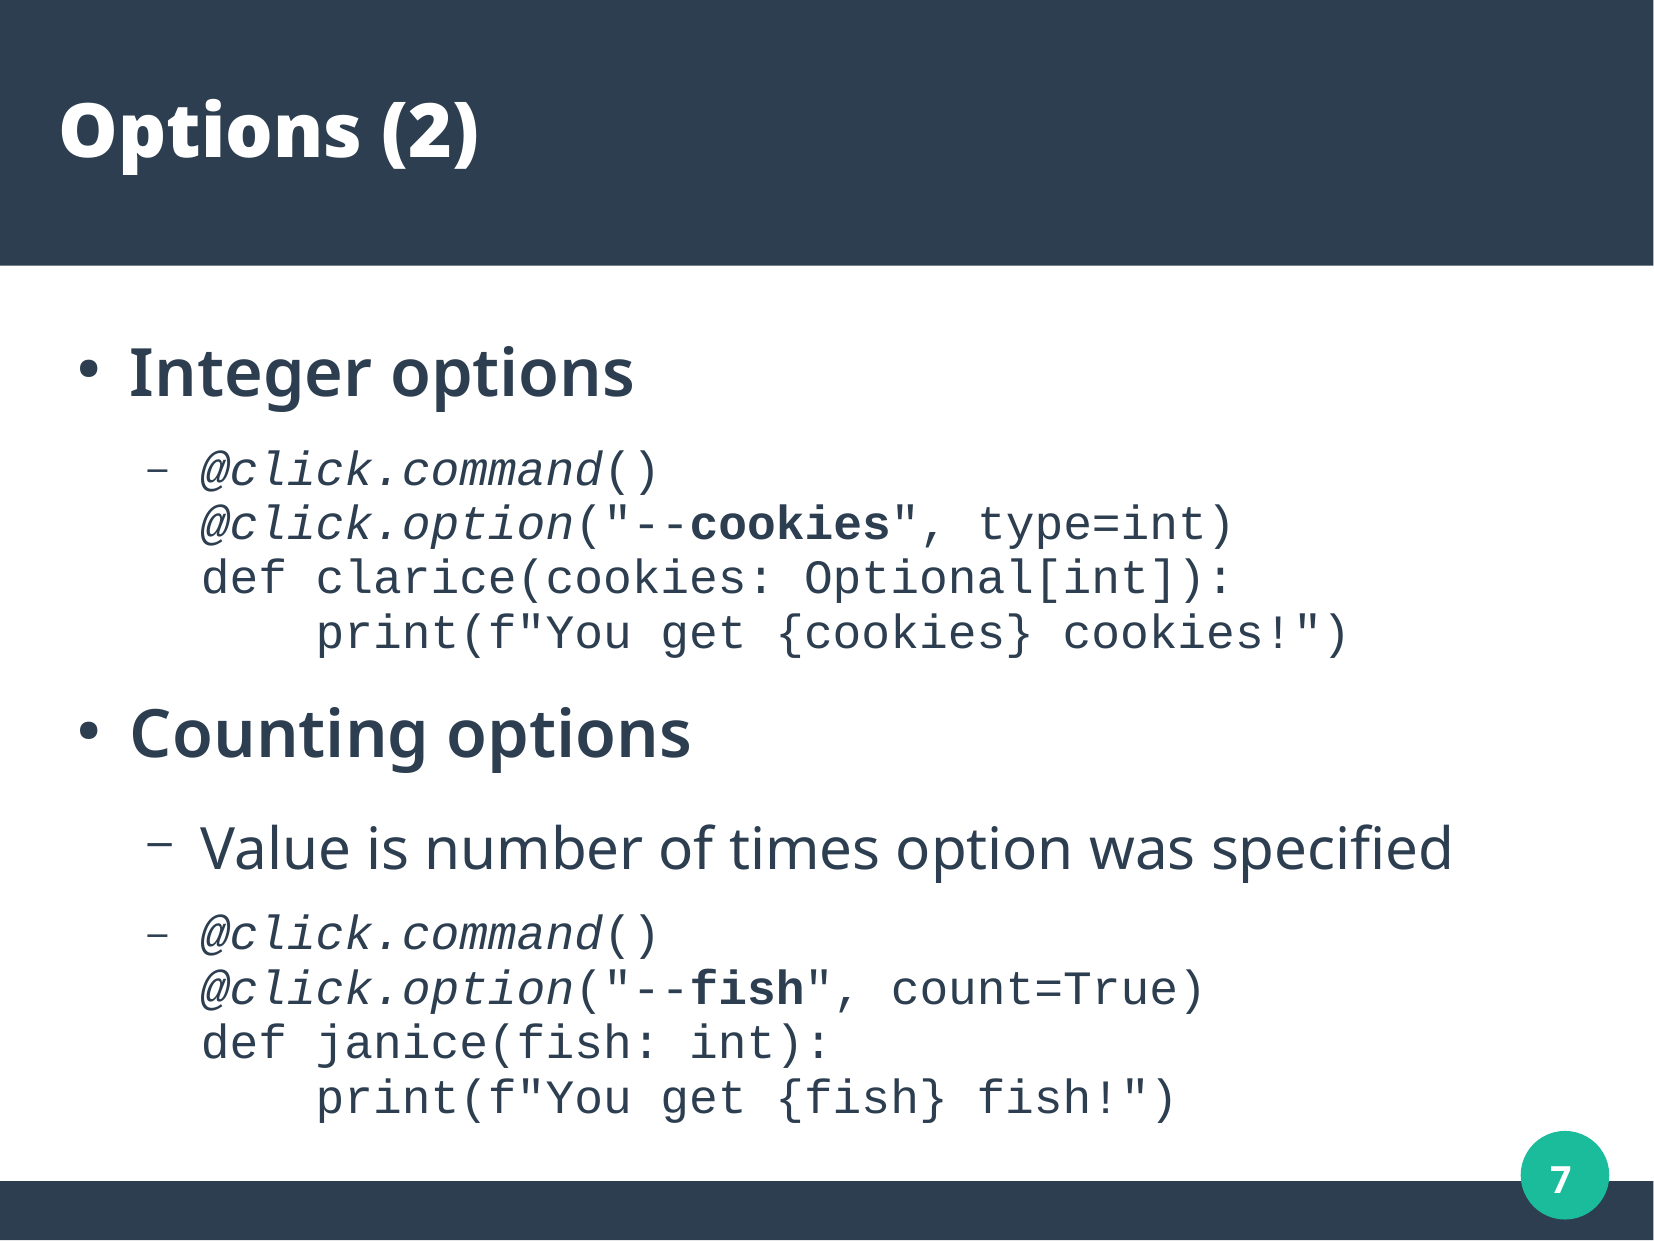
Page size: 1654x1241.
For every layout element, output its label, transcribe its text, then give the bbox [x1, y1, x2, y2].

list Integer options @click.command() @click.option("--cookies", type=int) def clarice(cookies: Optional[int]): print(f"You get {cookies} cookies!") Counting options Value is number of times option was specified @click.command() @click.option("--fish", count=True) def janice(fish: int): print(f"You get {fish} fish!") [59, 324, 1595, 1152]
text_box <number> [1535, 1146, 1654, 1205]
title Options (2) [59, 49, 1595, 207]
